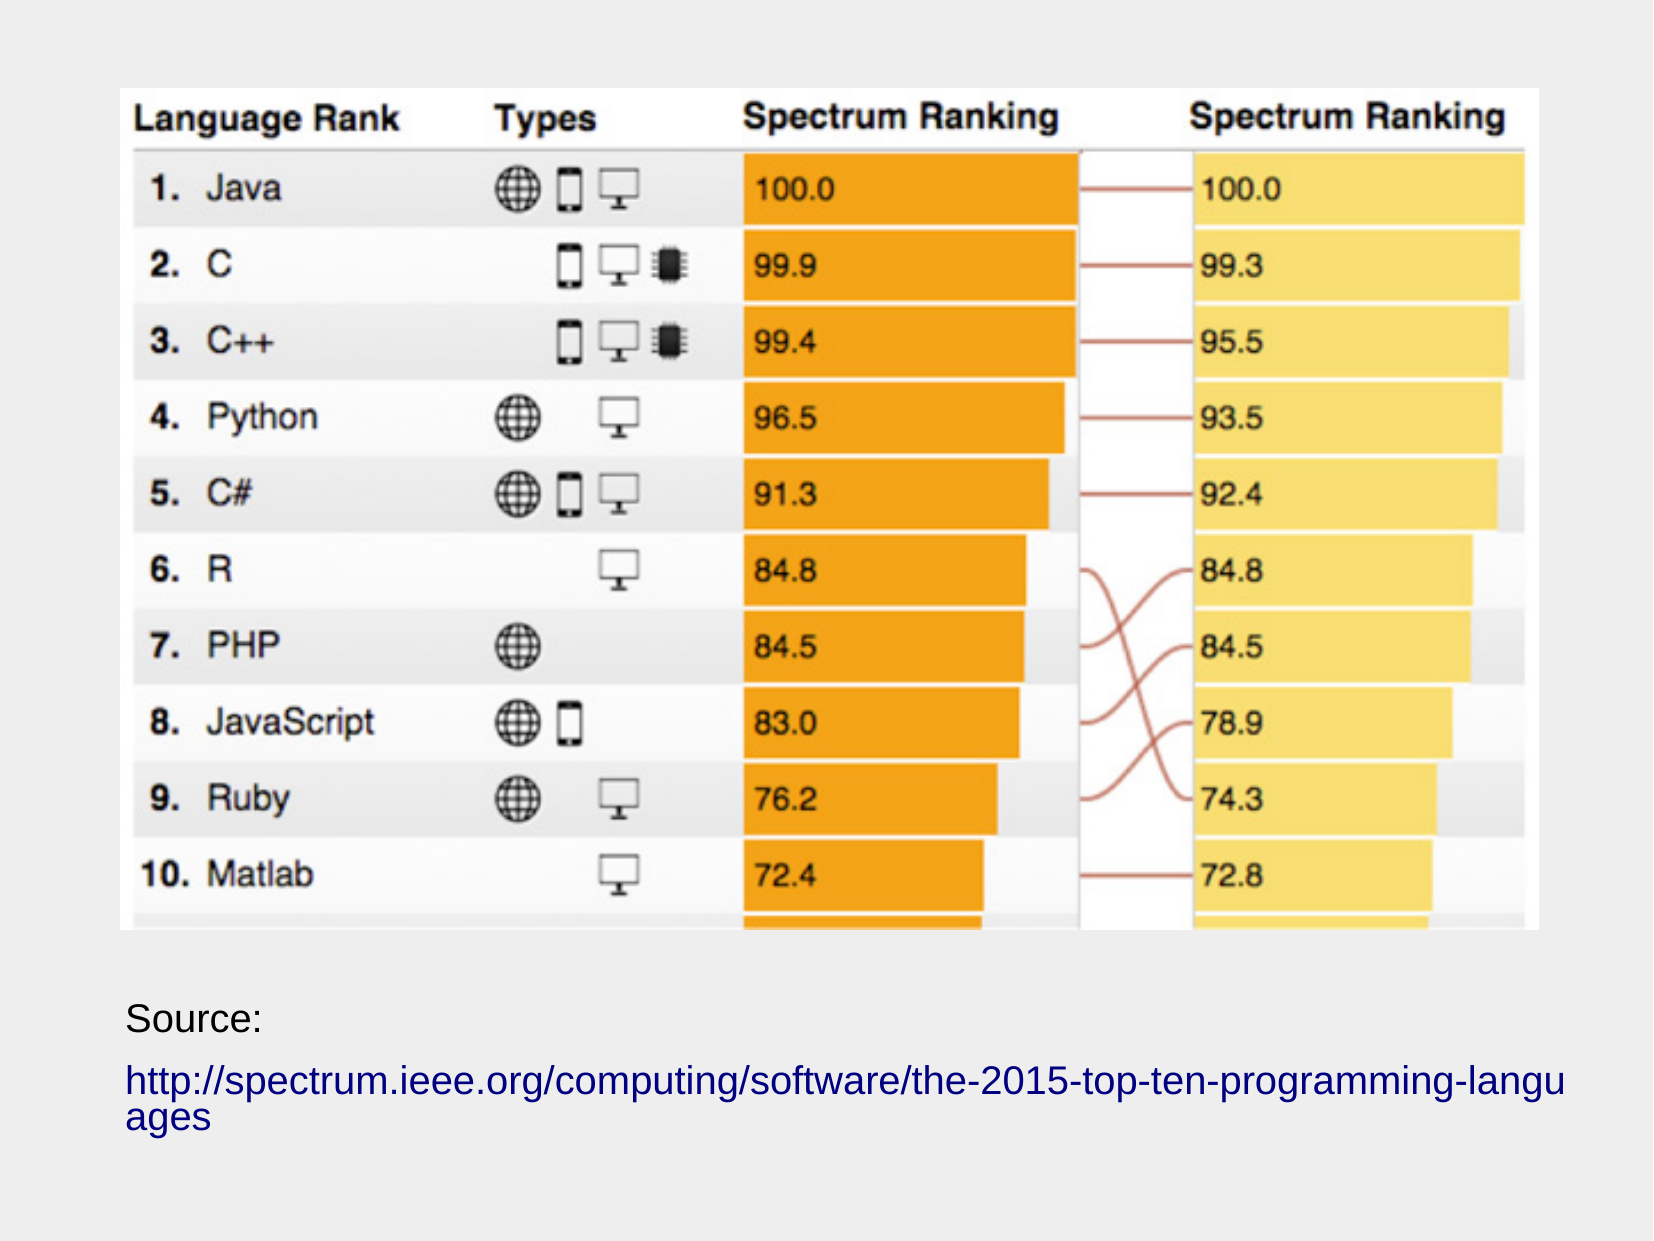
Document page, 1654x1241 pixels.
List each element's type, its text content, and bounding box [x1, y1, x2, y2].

picture [120, 88, 1539, 931]
list Source: http://spectrum.ieee.org/computing/software/the-2015-top-ten-programming-languages [82, 290, 1571, 1111]
